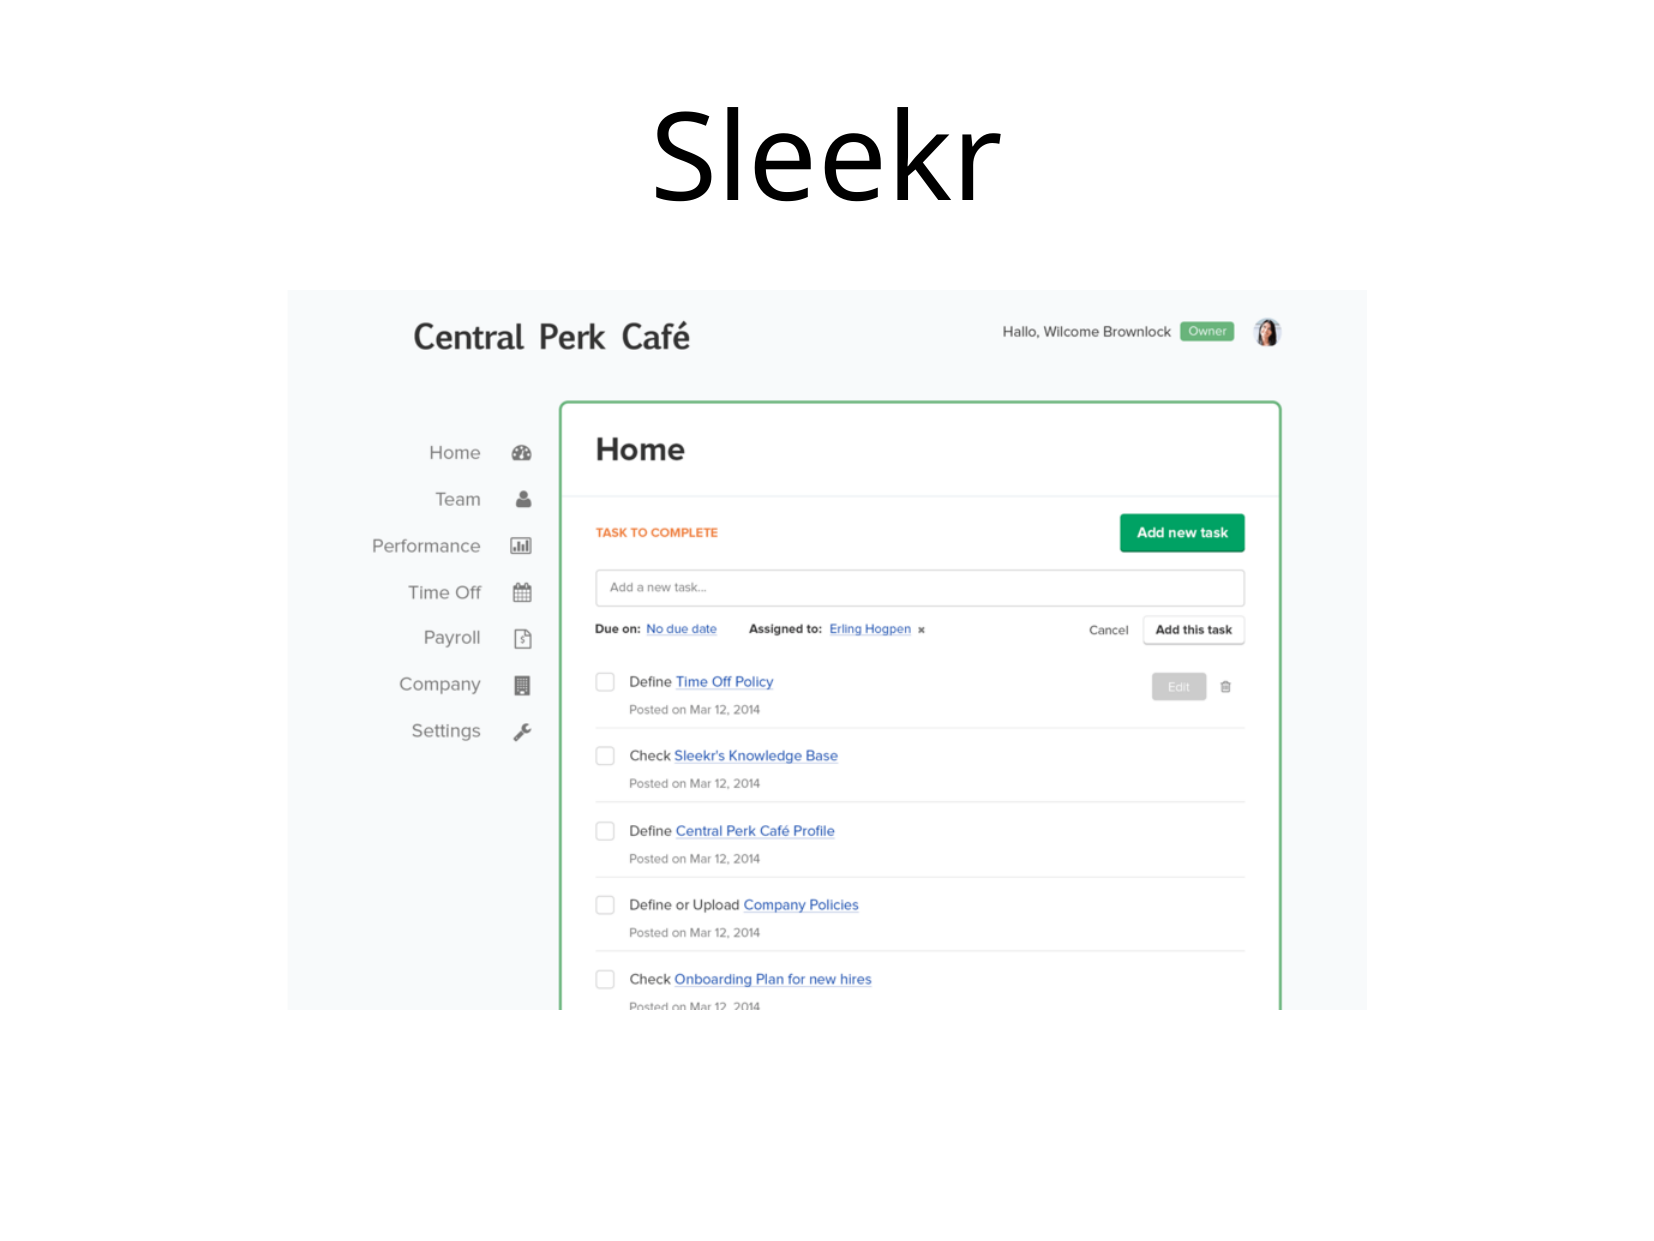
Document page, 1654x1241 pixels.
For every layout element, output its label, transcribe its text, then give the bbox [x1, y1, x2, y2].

title Sleekr [82, 49, 1571, 257]
picture [287, 290, 1367, 1010]
